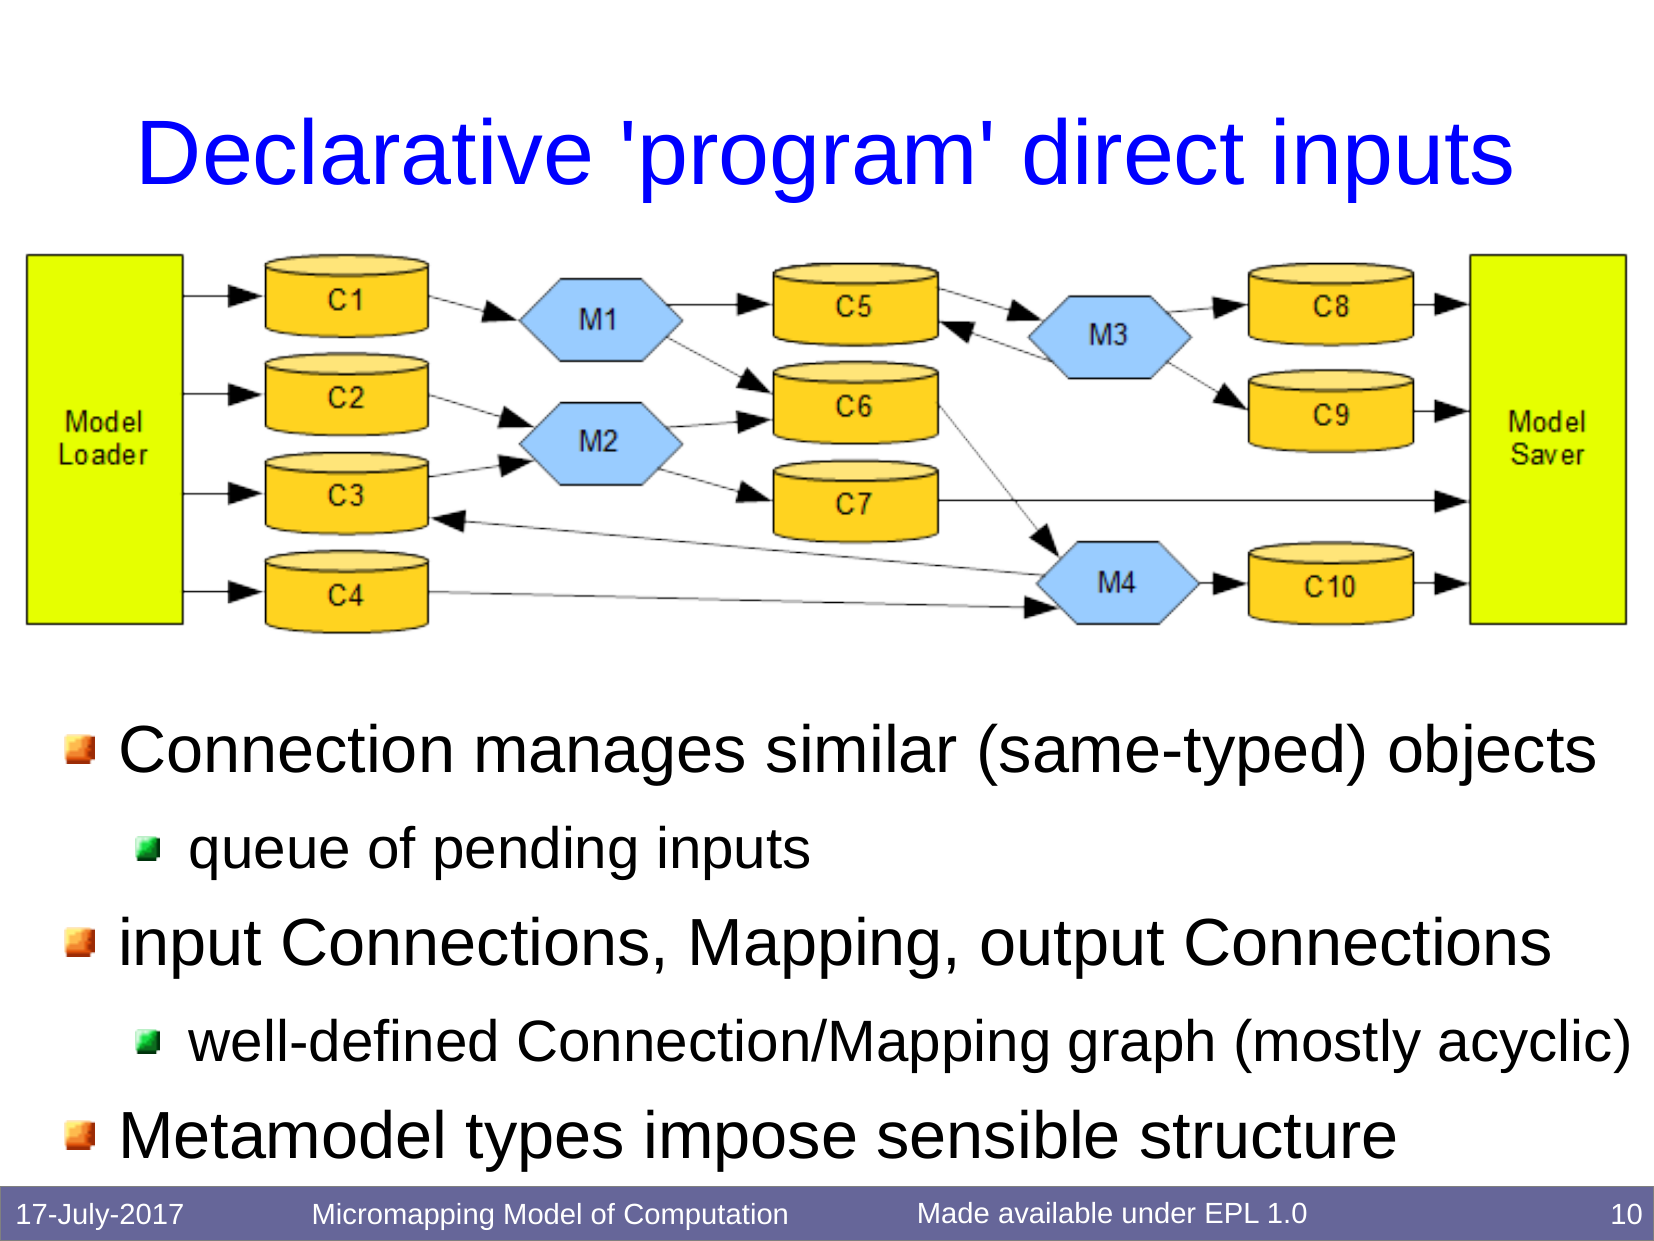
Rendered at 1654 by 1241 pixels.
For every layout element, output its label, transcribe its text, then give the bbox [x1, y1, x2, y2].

picture [0, 213, 1654, 666]
list Connection manages similar (same-typed) objects queue of pending inputs input Connections, Mapping, output Connections well-defined Connection/Mapping graph (mostly acyclic) Metamodel types impose sensible structure [47, 711, 1654, 1241]
title Declarative 'program' direct inputs [82, 49, 1571, 213]
